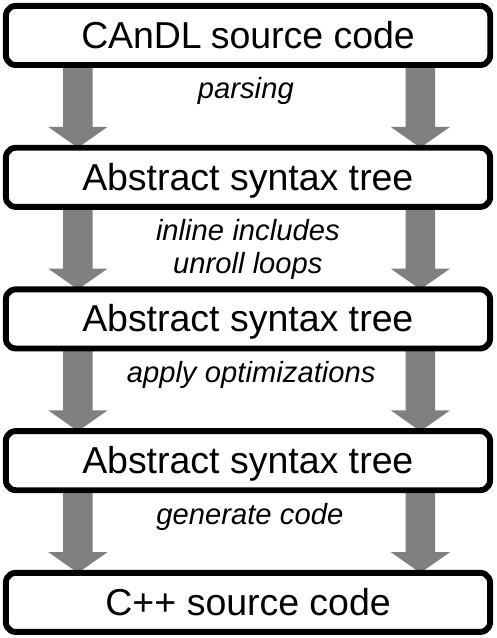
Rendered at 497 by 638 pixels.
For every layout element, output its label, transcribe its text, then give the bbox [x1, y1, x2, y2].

text_box [48, 491, 108, 572]
text_box inline includes unroll loops [141, 206, 355, 288]
text_box [48, 66, 108, 147]
text_box parsing [183, 65, 309, 145]
text_box Abstract syntax tree [5, 431, 491, 491]
text_box [390, 491, 450, 572]
text_box [392, 349, 450, 431]
text_box CAnDL source code [5, 5, 491, 66]
text_box Abstract syntax tree [5, 147, 491, 207]
text_box generate code [141, 490, 359, 571]
text_box [390, 207, 450, 289]
text_box Abstract syntax tree [5, 289, 491, 349]
text_box [390, 66, 450, 147]
text_box [48, 349, 108, 431]
text_box apply optimizations [112, 348, 392, 429]
text_box [48, 207, 108, 289]
text_box C++ source code [5, 572, 491, 632]
